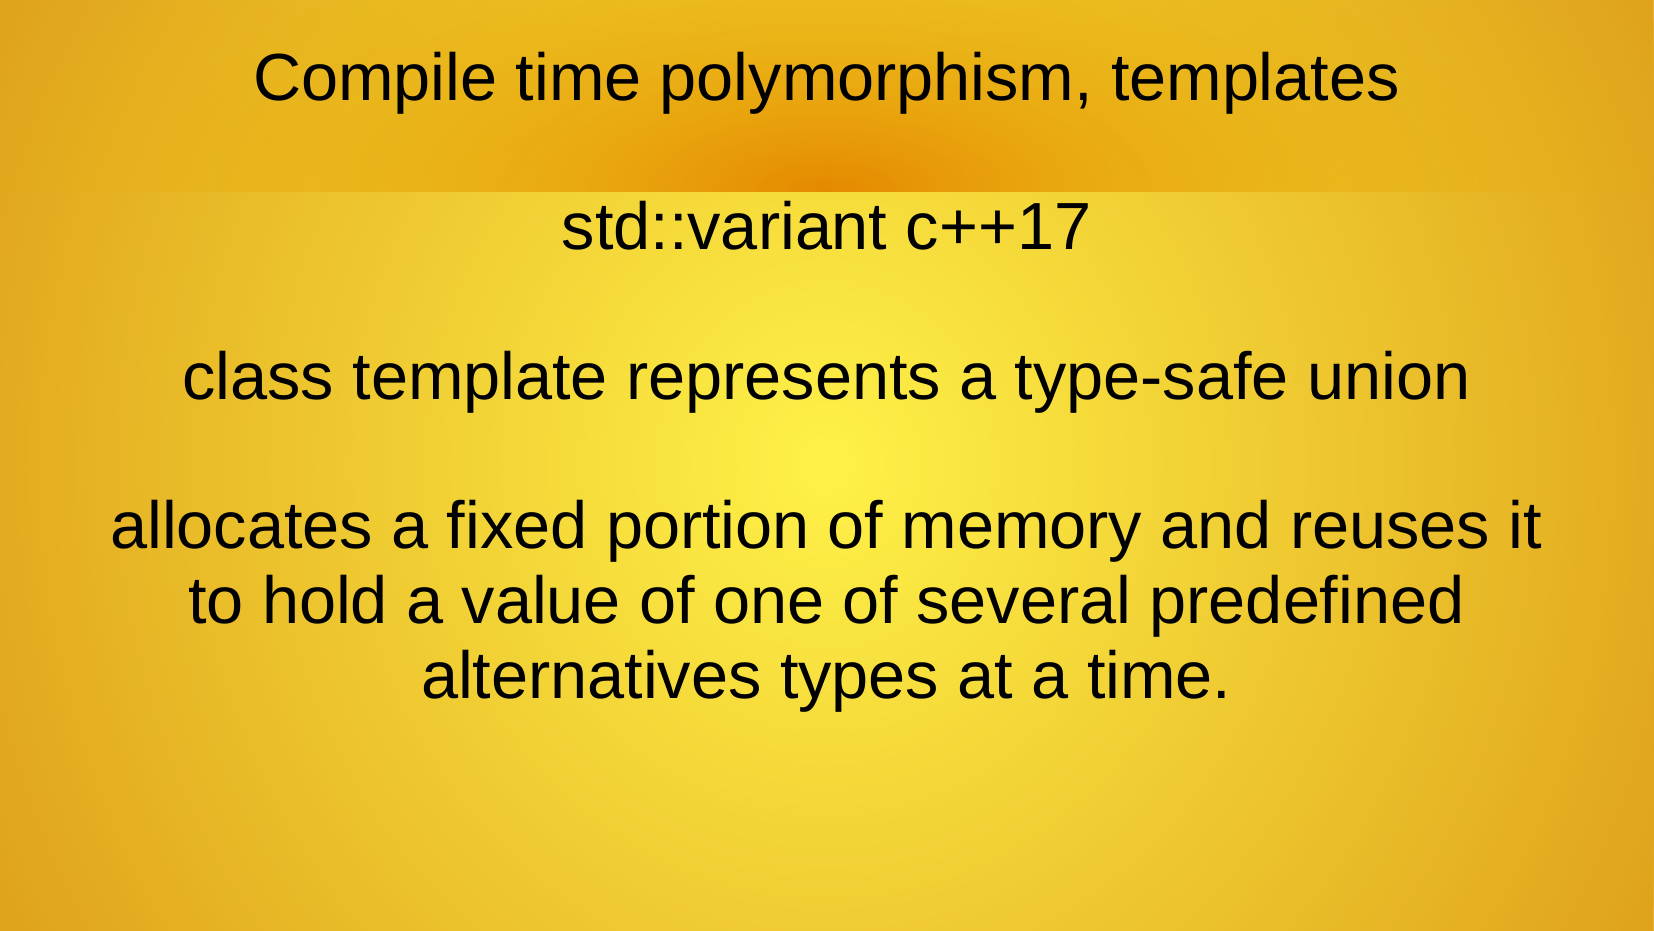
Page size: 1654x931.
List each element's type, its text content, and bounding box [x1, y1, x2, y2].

subtitle Compile time polymorphism, templates std::variant c++17 class template represents a type-safe union allocates a fixed portion of memory and reuses it to hold a value of one of several predefined alternatives types at a time. [82, 39, 1571, 863]
